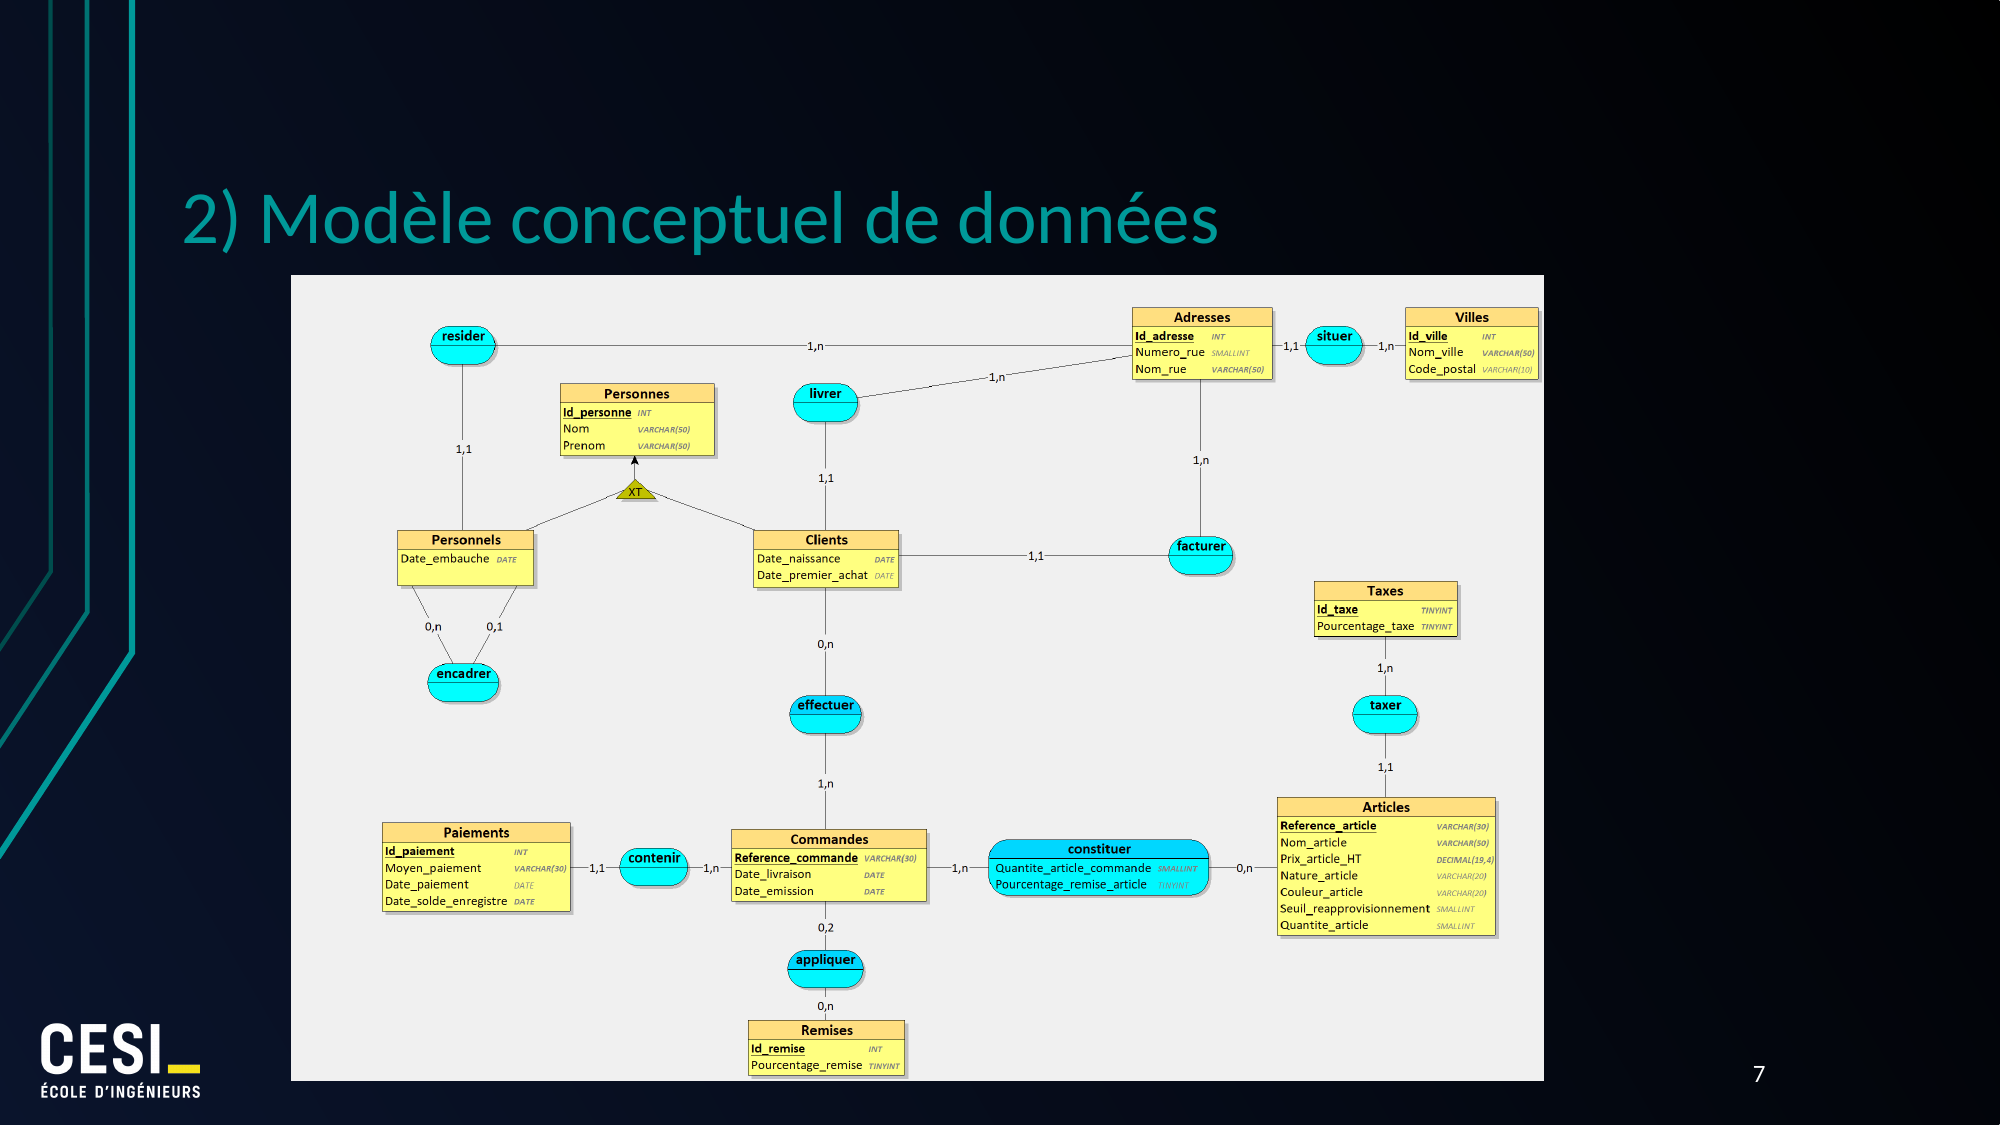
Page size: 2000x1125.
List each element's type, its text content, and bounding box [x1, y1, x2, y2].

text_box ‹N°› [1732, 1042, 1900, 1103]
picture [291, 275, 1544, 1081]
title 2) Modèle conceptuel de données [161, 125, 1272, 270]
picture [0, 940, 241, 1125]
